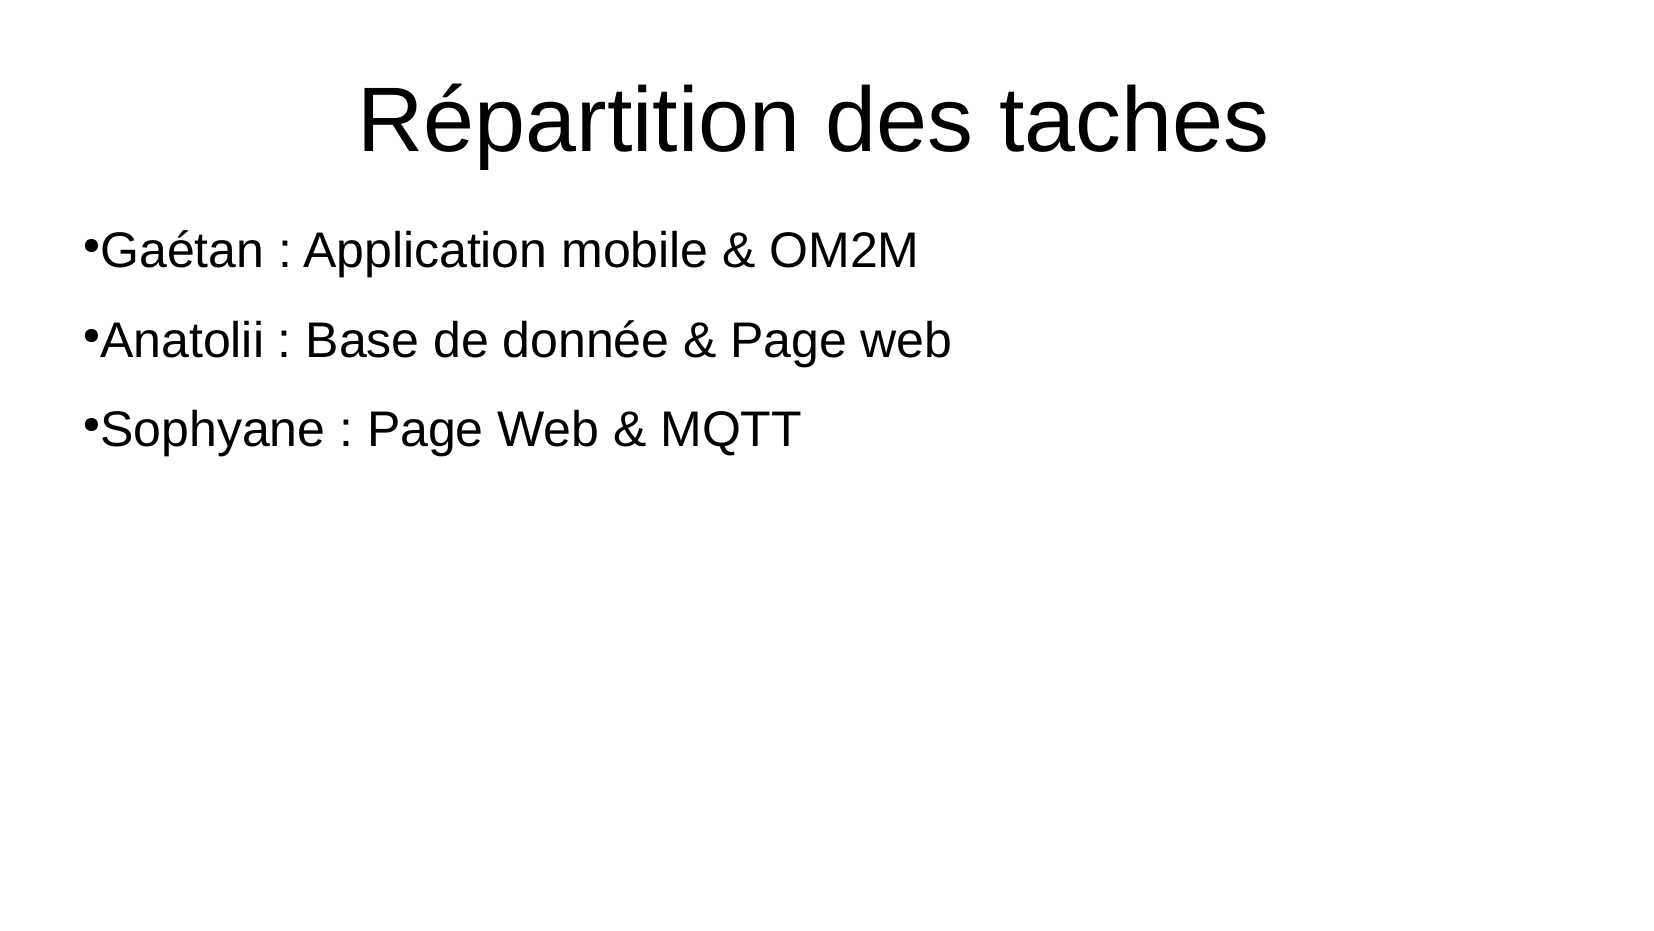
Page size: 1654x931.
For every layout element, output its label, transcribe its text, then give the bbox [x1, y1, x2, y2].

title Répartition des taches [82, 37, 1571, 193]
list Gaétan : Application mobile & OM2M Anatolii : Base de donnée & Page web Sophyane : Page Web & MQTT [82, 217, 1571, 758]
